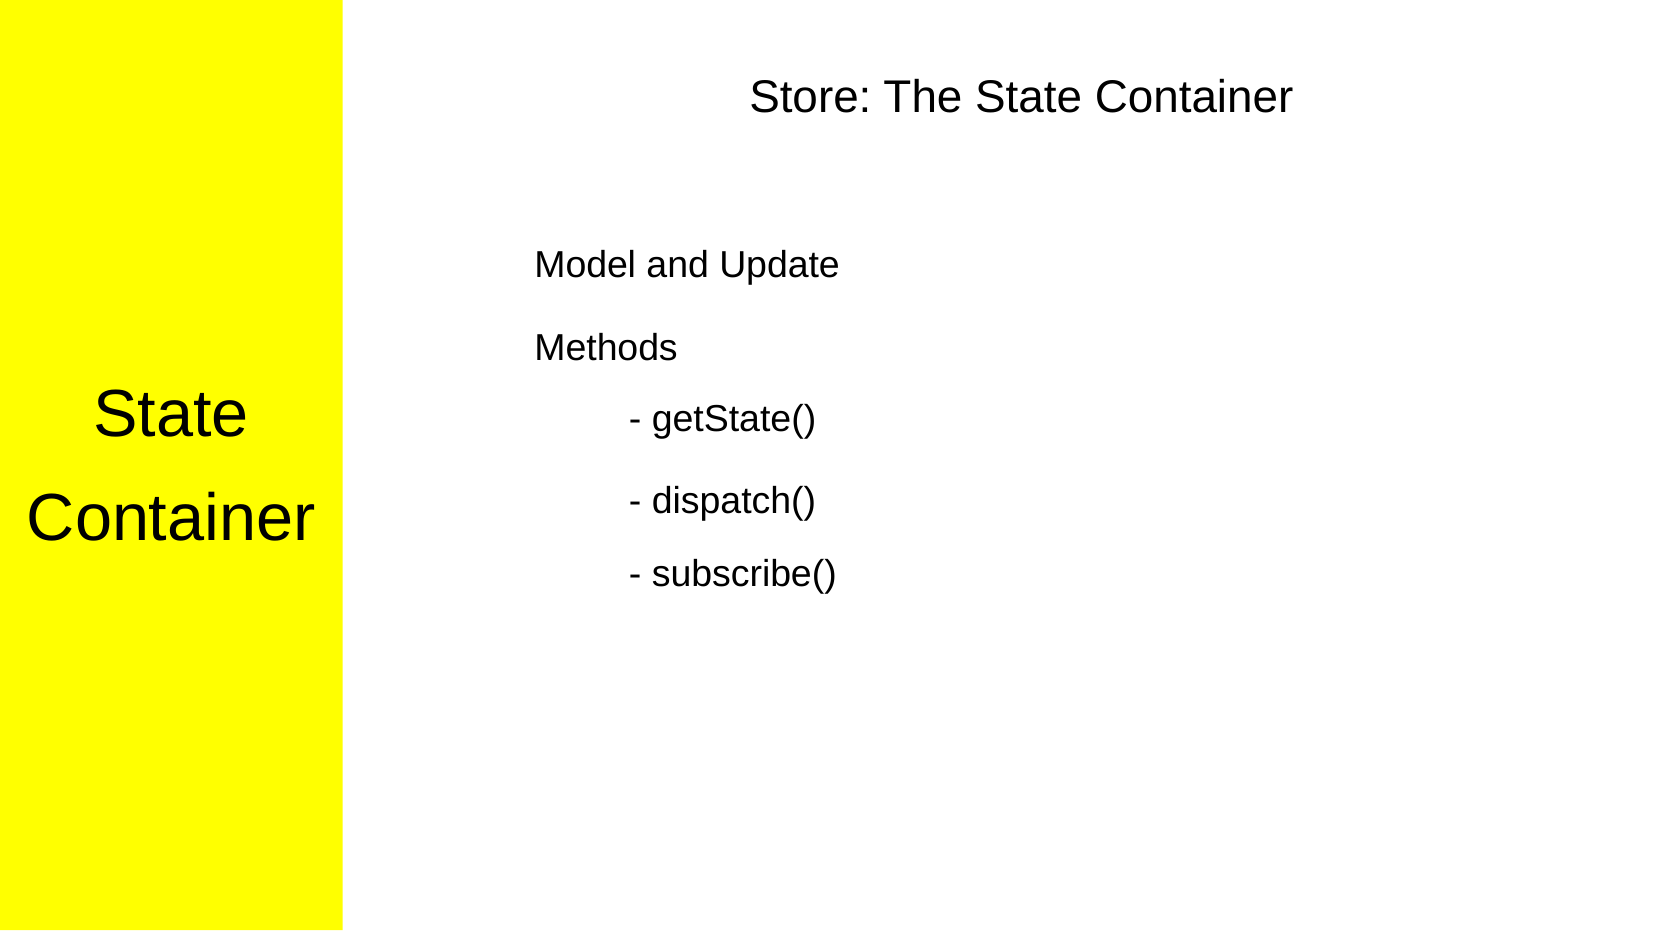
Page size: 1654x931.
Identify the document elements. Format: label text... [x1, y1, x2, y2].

text_box - dispatch() [614, 472, 1394, 530]
text_box Store: The State Container [448, 63, 1595, 130]
text_box - subscribe() [614, 545, 1394, 603]
text_box Model and Update [519, 236, 1300, 294]
text_box - getState() [614, 389, 1394, 447]
text_box Methods [519, 318, 1300, 376]
list State Container [0, 0, 343, 931]
